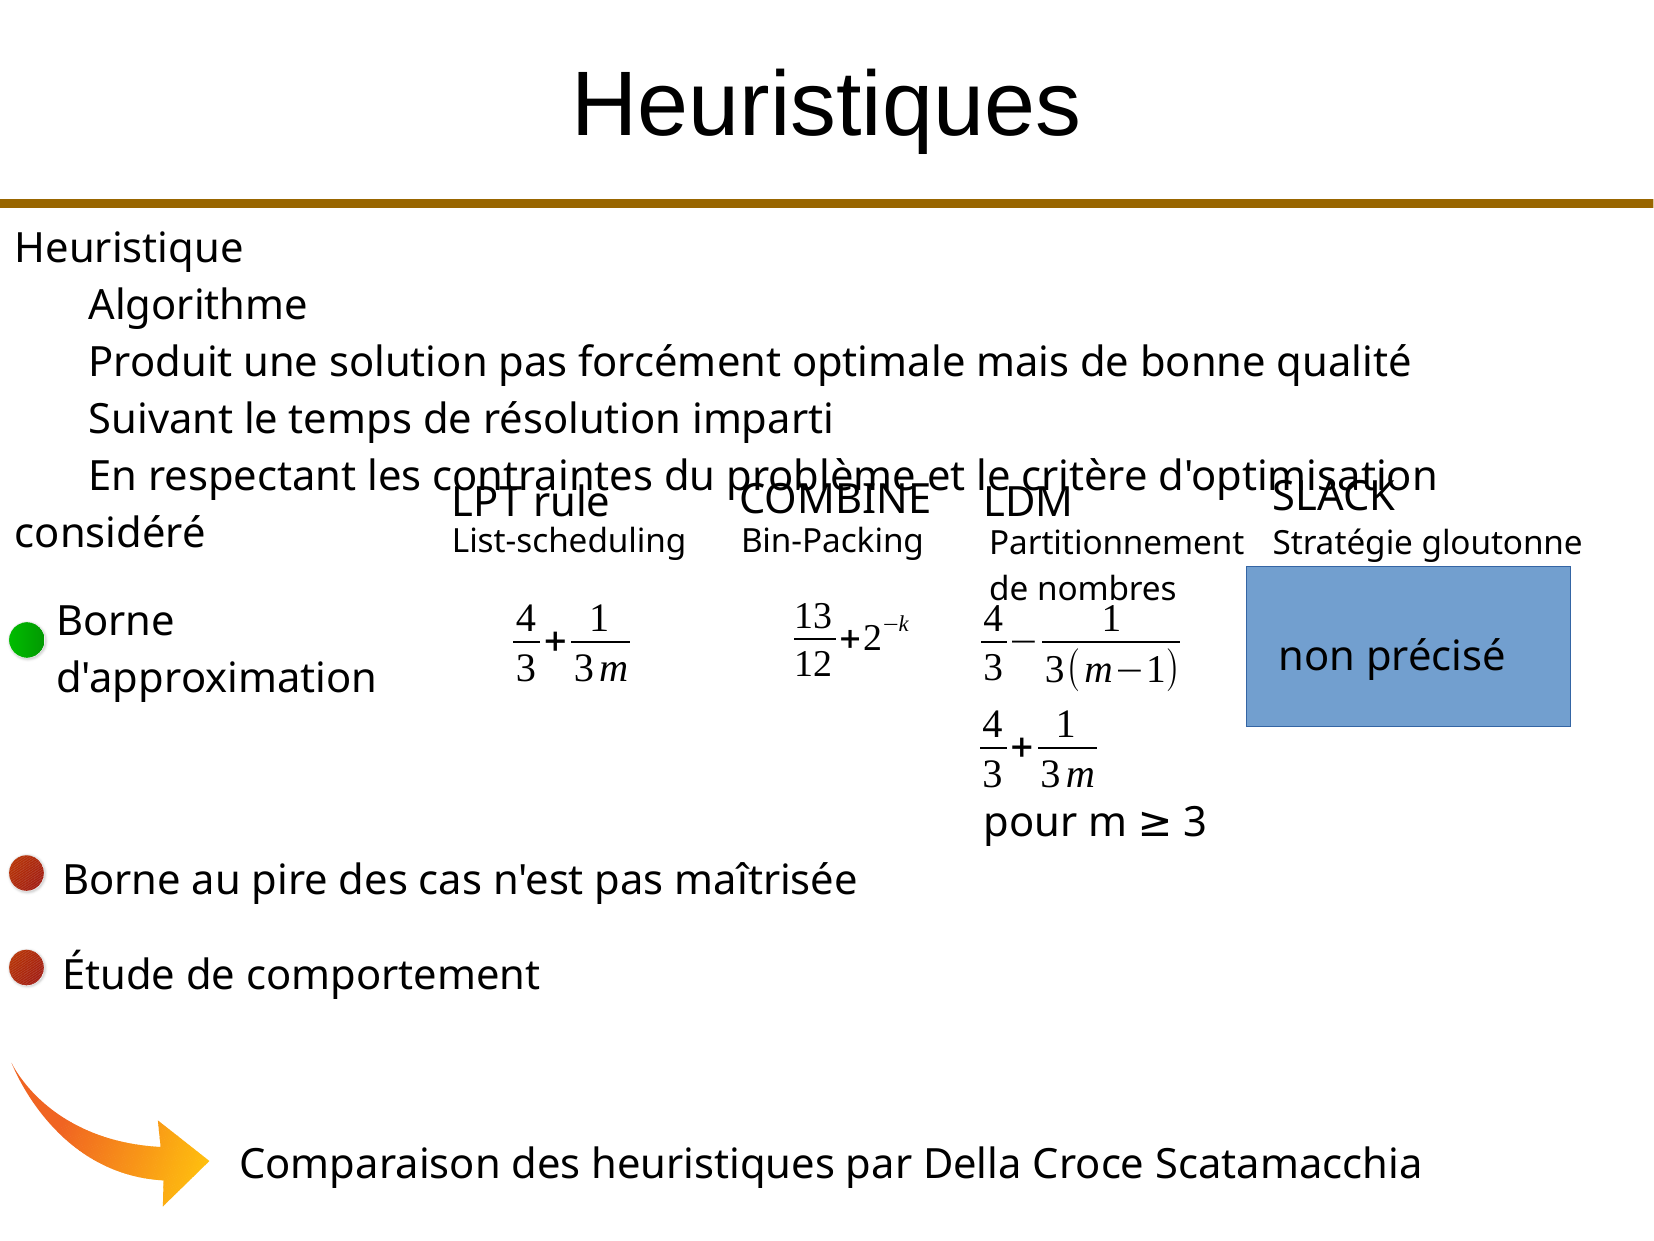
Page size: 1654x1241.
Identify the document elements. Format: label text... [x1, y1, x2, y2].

picture [968, 596, 1192, 693]
text_box Heuristique Algorithme Produit une solution pas forcément optimale mais de bonne qualité Suivant le temps de résolution imparti En respectant les contraintes du problème et le critère d'optimisation considéré [0, 210, 1654, 465]
picture [967, 701, 1108, 798]
text_box Stratégie gloutonne [1257, 511, 1601, 566]
text_box Bin-Packing [726, 509, 987, 563]
picture [500, 595, 642, 691]
text_box non précisé [1263, 618, 1548, 682]
text_box COMBINE [724, 461, 1014, 524]
text_box Borne d'approximation [41, 583, 402, 715]
text_box LDM [968, 464, 1164, 511]
text_box [1246, 566, 1571, 727]
title Heuristiques [82, 34, 1571, 174]
text_box Comparaison des heuristiques par Della Croce Scatamacchia [224, 1126, 1595, 1189]
picture [6, 620, 41, 662]
picture [782, 595, 920, 686]
picture [6, 853, 49, 896]
text_box Étude de comportement [47, 937, 910, 1000]
picture [6, 947, 49, 990]
text_box Borne au pire des cas n'est pas maîtrisée [47, 842, 910, 906]
text_box List-scheduling [437, 509, 715, 563]
picture [6, 1000, 220, 1241]
text_box SLACK [1257, 458, 1441, 511]
text_box LPT rule [437, 464, 668, 509]
text_box Partitionnement de nombres [974, 511, 1270, 604]
text_box pour m ≥ 3 [968, 783, 1223, 847]
